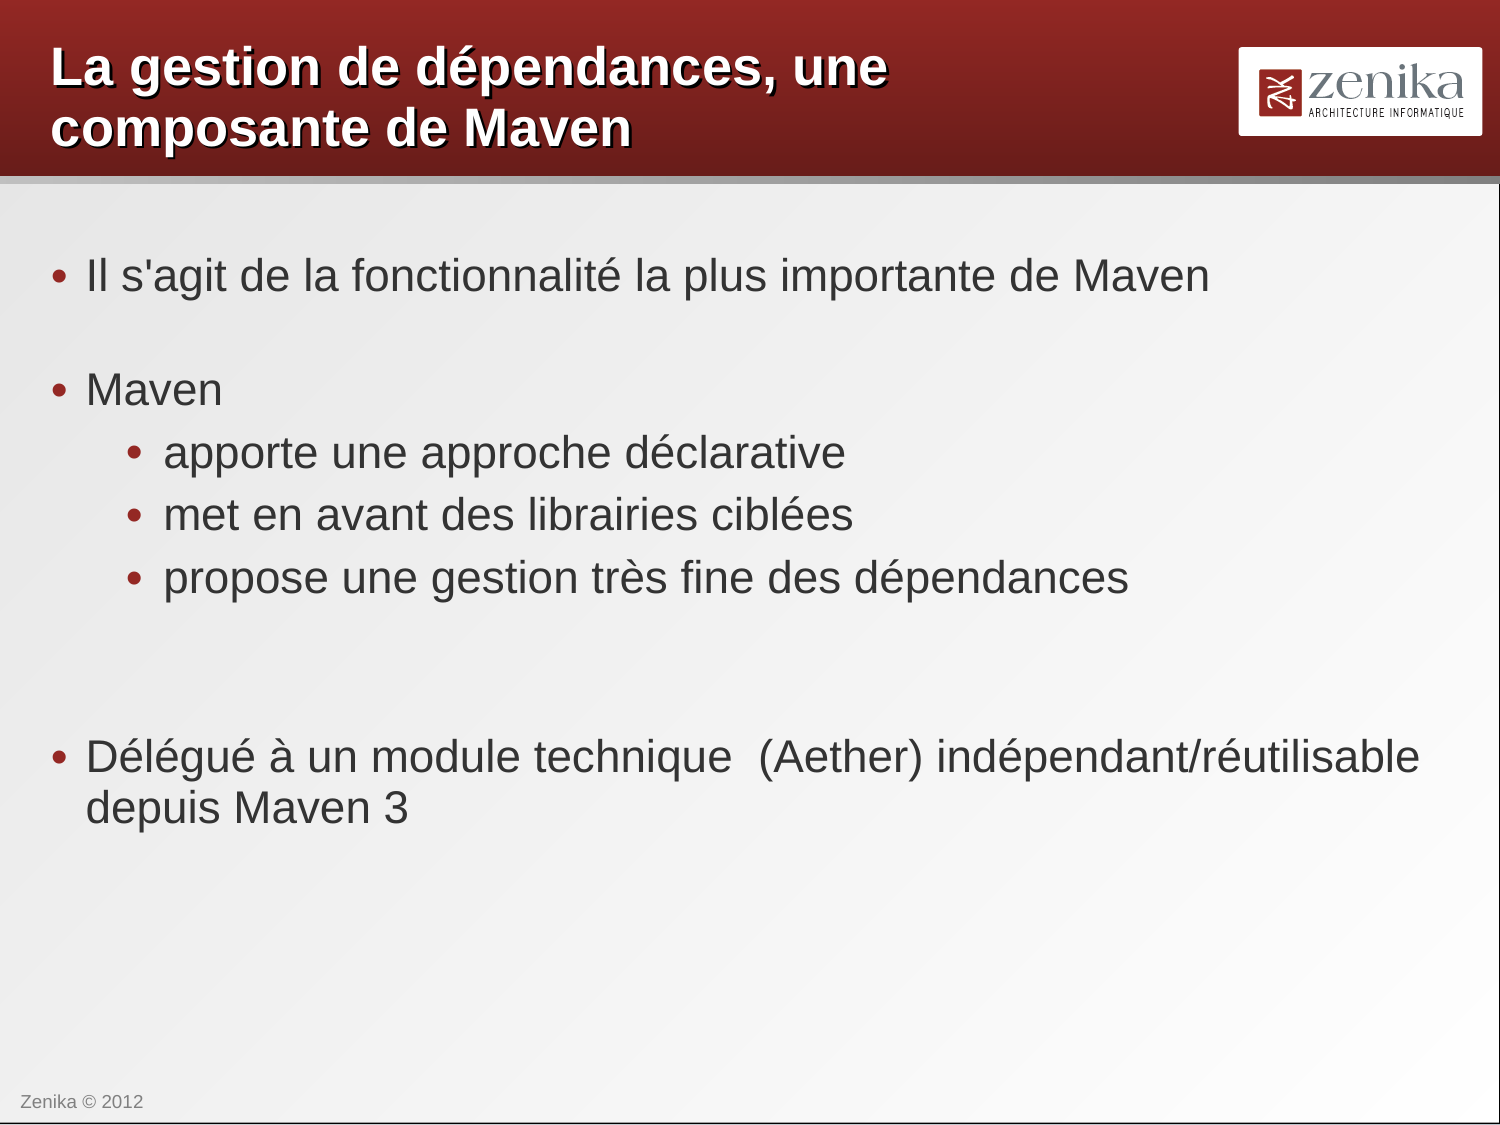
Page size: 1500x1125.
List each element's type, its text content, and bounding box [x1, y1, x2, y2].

list Il s'agit de la fonctionnalité la plus importante de Maven Maven apporte une approche déclarative met en avant des librairies ciblées propose une gestion très fine des dépendances Délégué à un module technique (Aether) indépendant/réutilisable depuis Maven 3 [50, 249, 1435, 1079]
title La gestion de dépendances, une composante de Maven [50, 15, 1206, 180]
picture [1257, 58, 1464, 125]
